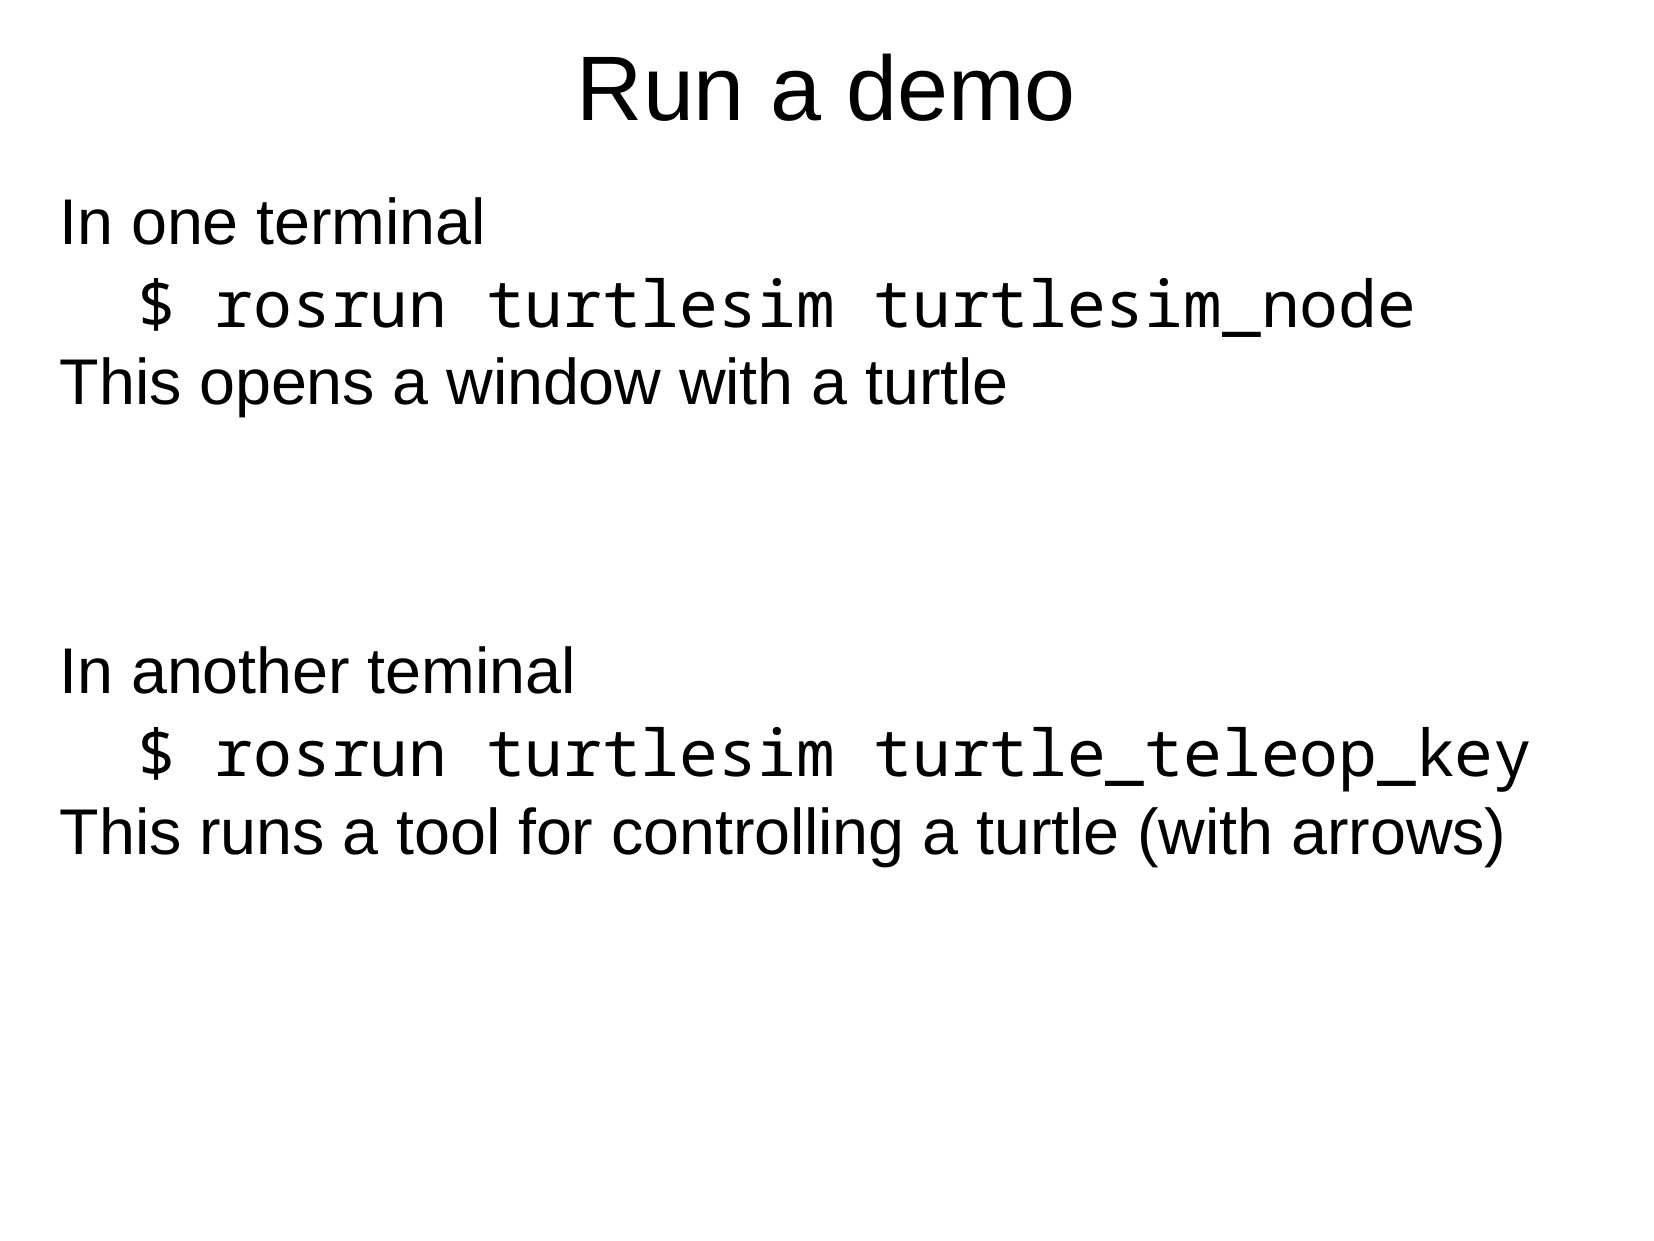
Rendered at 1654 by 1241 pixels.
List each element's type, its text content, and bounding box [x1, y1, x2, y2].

title Run a demo [82, 0, 1571, 178]
text_box In one terminal $ rosrun turtlesim turtlesim_node This opens a window with a turtle In another teminal $ rosrun turtlesim turtle_teleop_key This runs a tool for controlling a turtle (with arrows) [45, 178, 1638, 1003]
